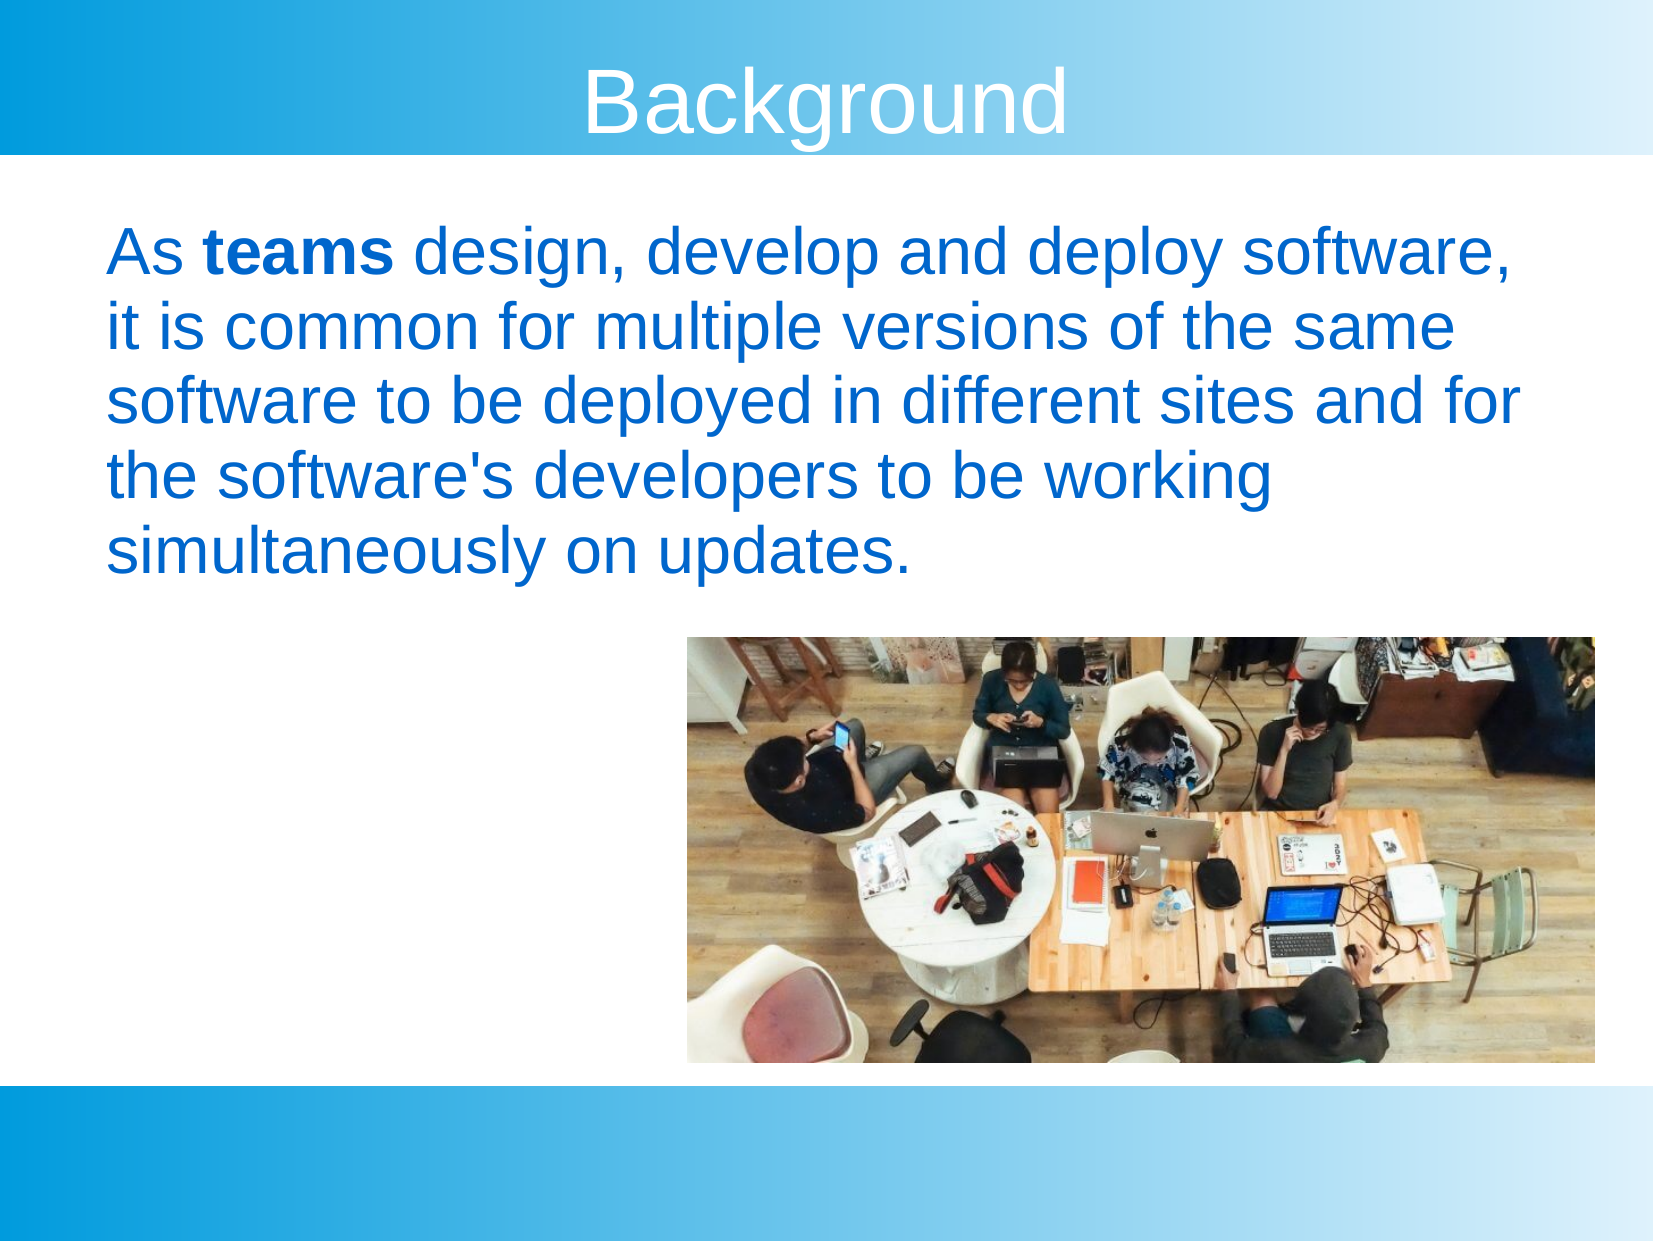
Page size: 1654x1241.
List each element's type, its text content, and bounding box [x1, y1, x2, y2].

picture [687, 637, 1595, 1063]
title Background [82, 49, 1571, 155]
list As teams design, develop and deploy software, it is common for multiple versions of the same software to be deployed in different sites and for the software's developers to be working simultaneously on updates. [35, 213, 1524, 934]
